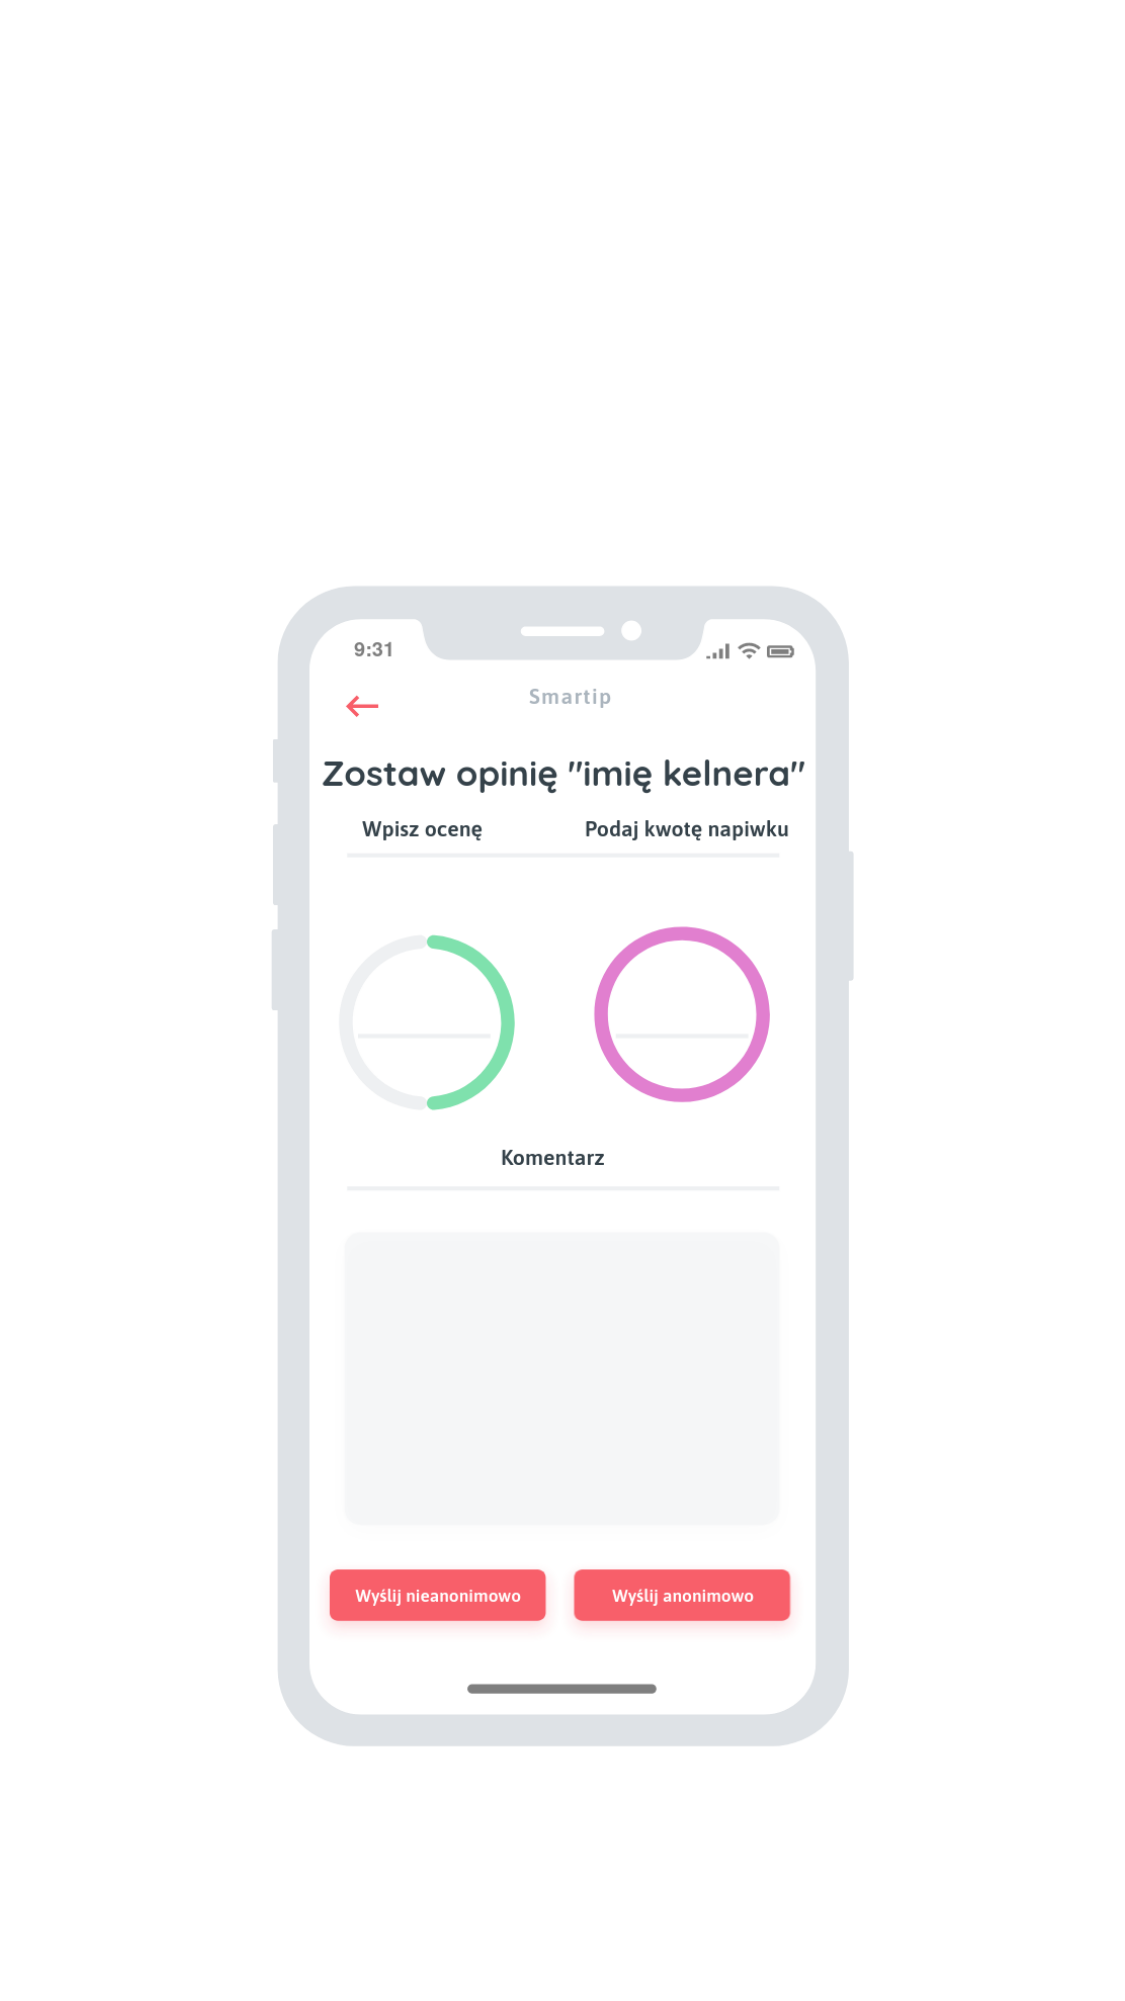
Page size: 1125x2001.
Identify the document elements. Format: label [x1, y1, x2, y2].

picture [187, 532, 938, 1802]
